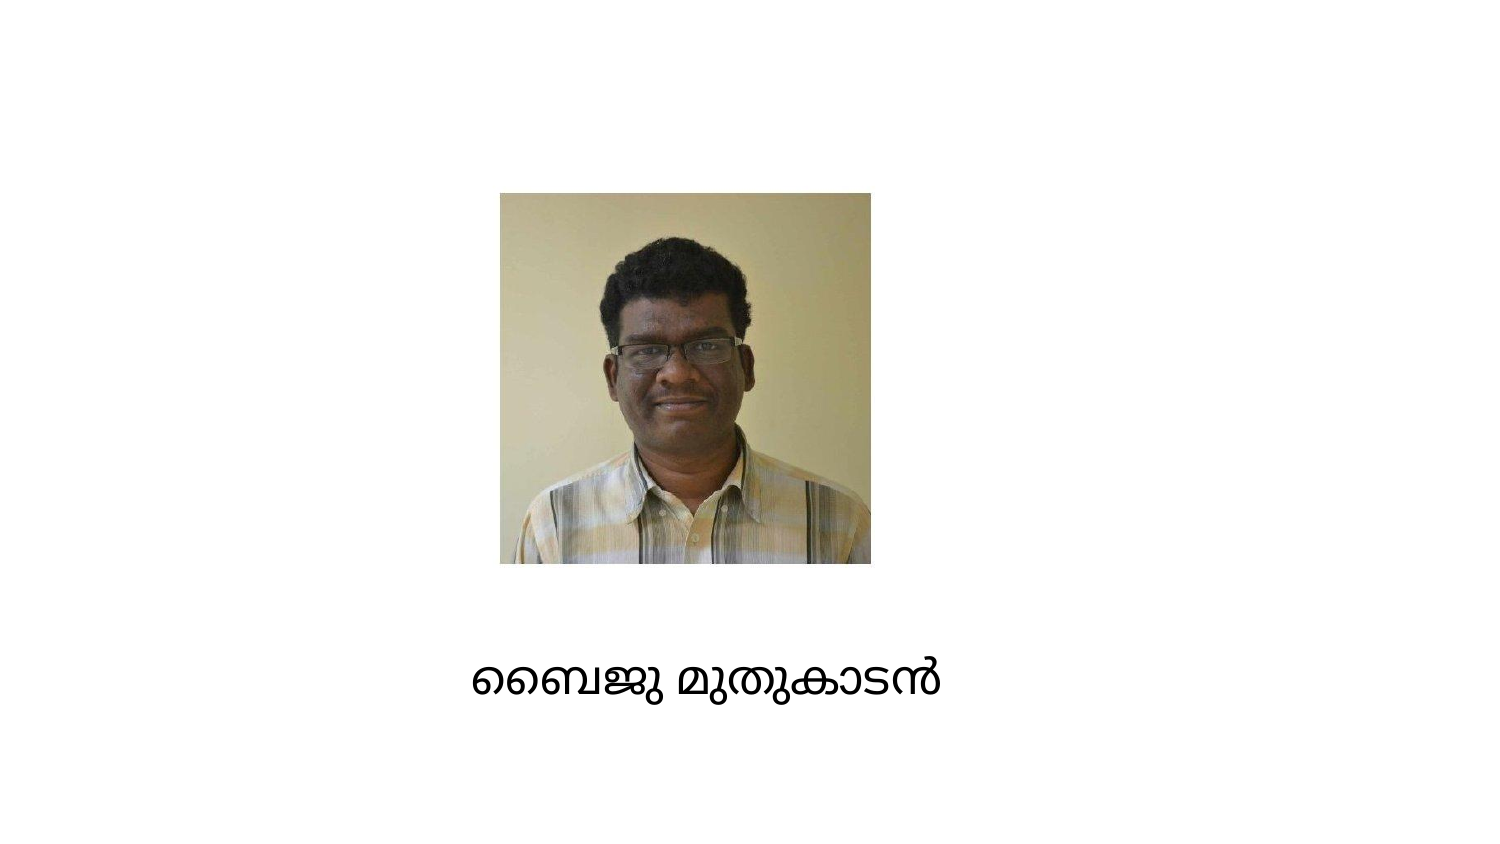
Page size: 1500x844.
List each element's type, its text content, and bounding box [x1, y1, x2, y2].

picture [479, 172, 891, 584]
text_box ബൈജു മുതുകാടന്‍ [396, 640, 1018, 700]
